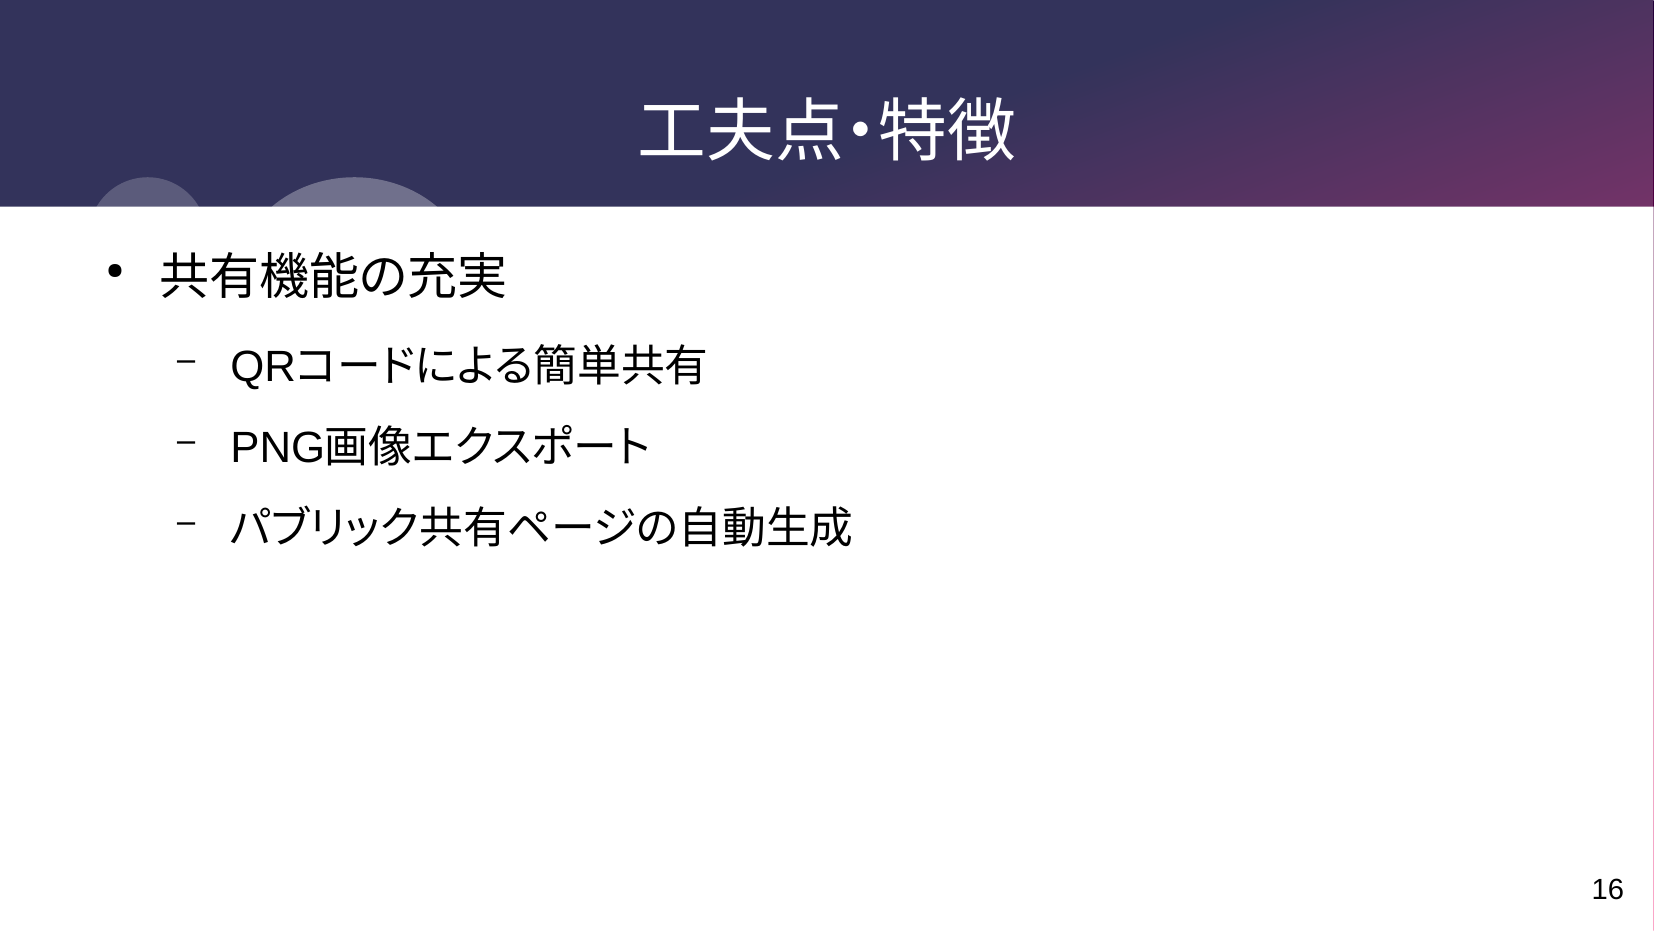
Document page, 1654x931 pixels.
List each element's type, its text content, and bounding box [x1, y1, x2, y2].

title 工夫点・特徴 [88, 44, 1565, 207]
list 共有機能の充実 QRコードによる簡単共有 PNG画像エクスポート パブリック共有ページの自動生成 [88, 236, 1565, 827]
